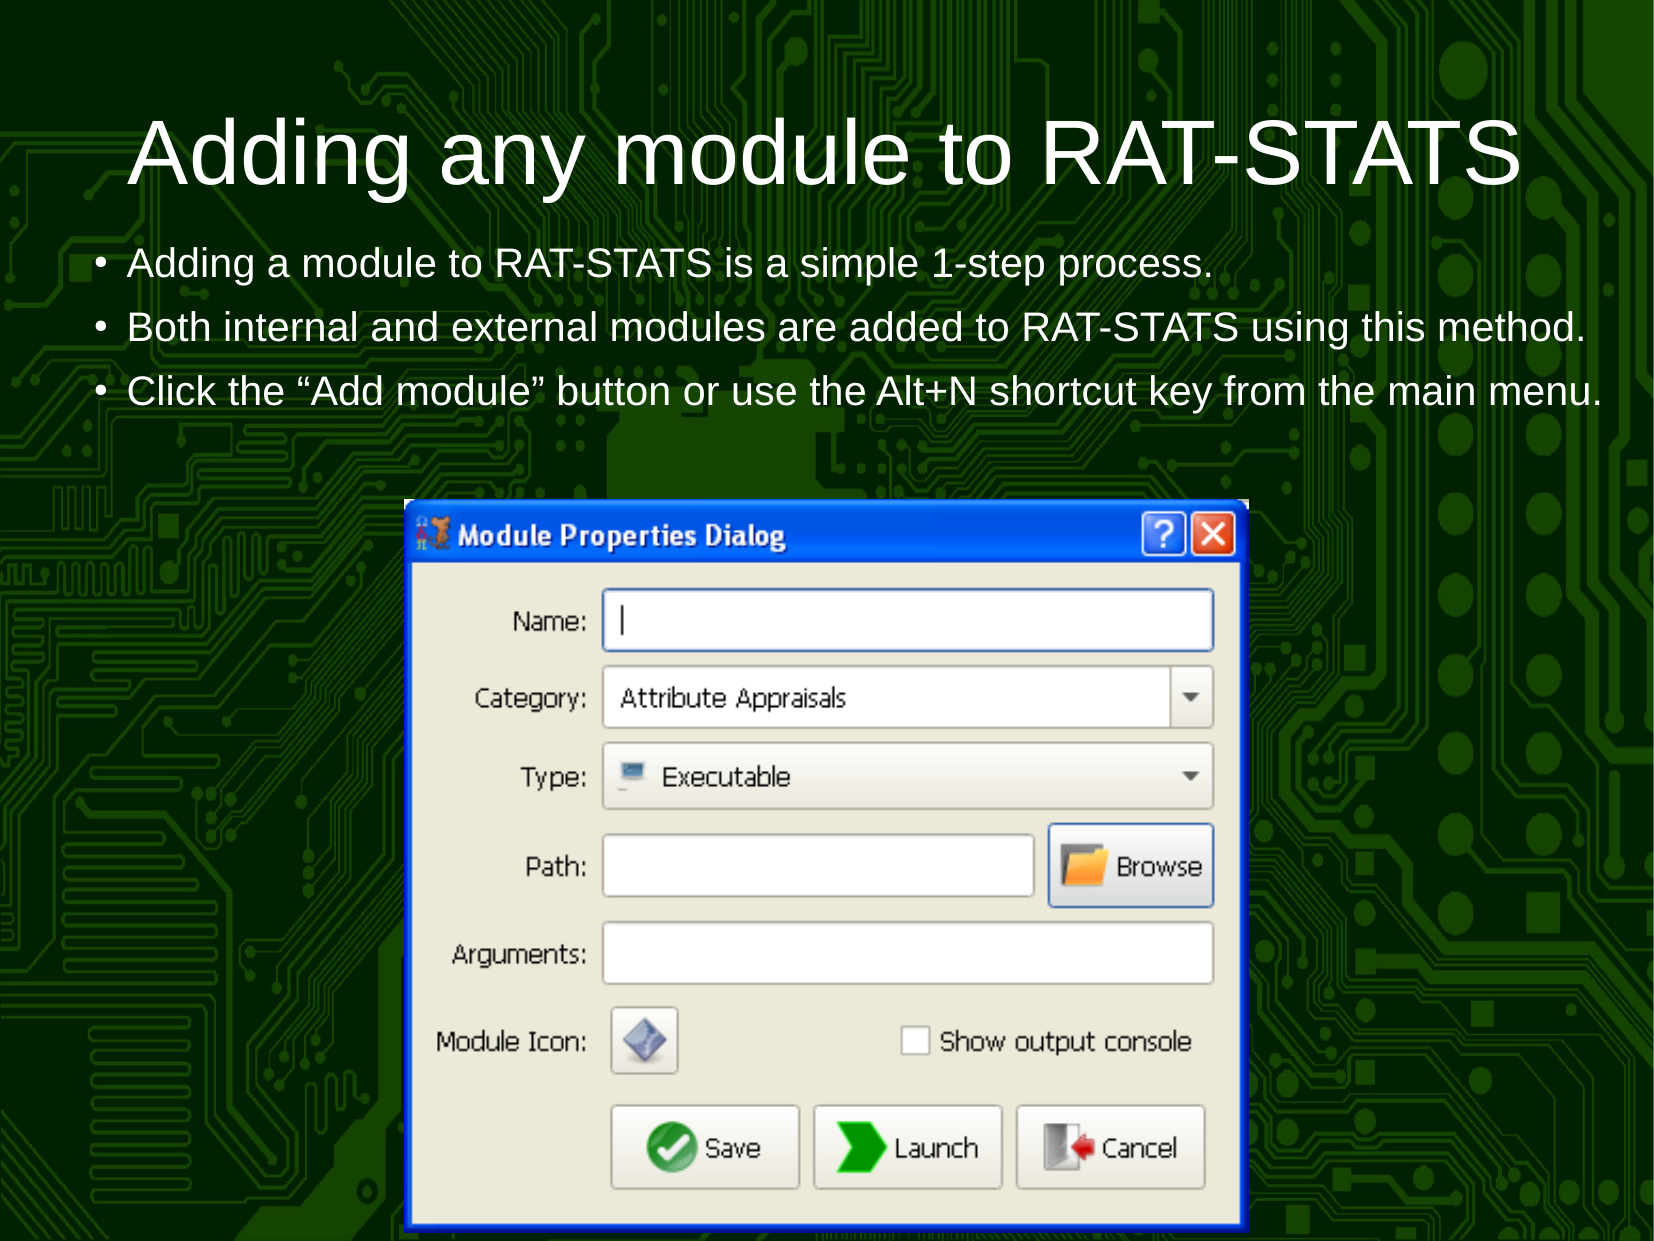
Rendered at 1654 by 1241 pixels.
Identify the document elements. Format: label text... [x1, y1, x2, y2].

picture [0, 0, 1654, 1241]
list Adding a module to RAT-STATS is a simple 1-step process. Both internal and external modules are added to RAT-STATS using this method. Click the “Add module” button or use the Alt+N shortcut key from the main menu. [82, 240, 1606, 496]
title Adding any module to RAT-STATS [82, 49, 1571, 240]
